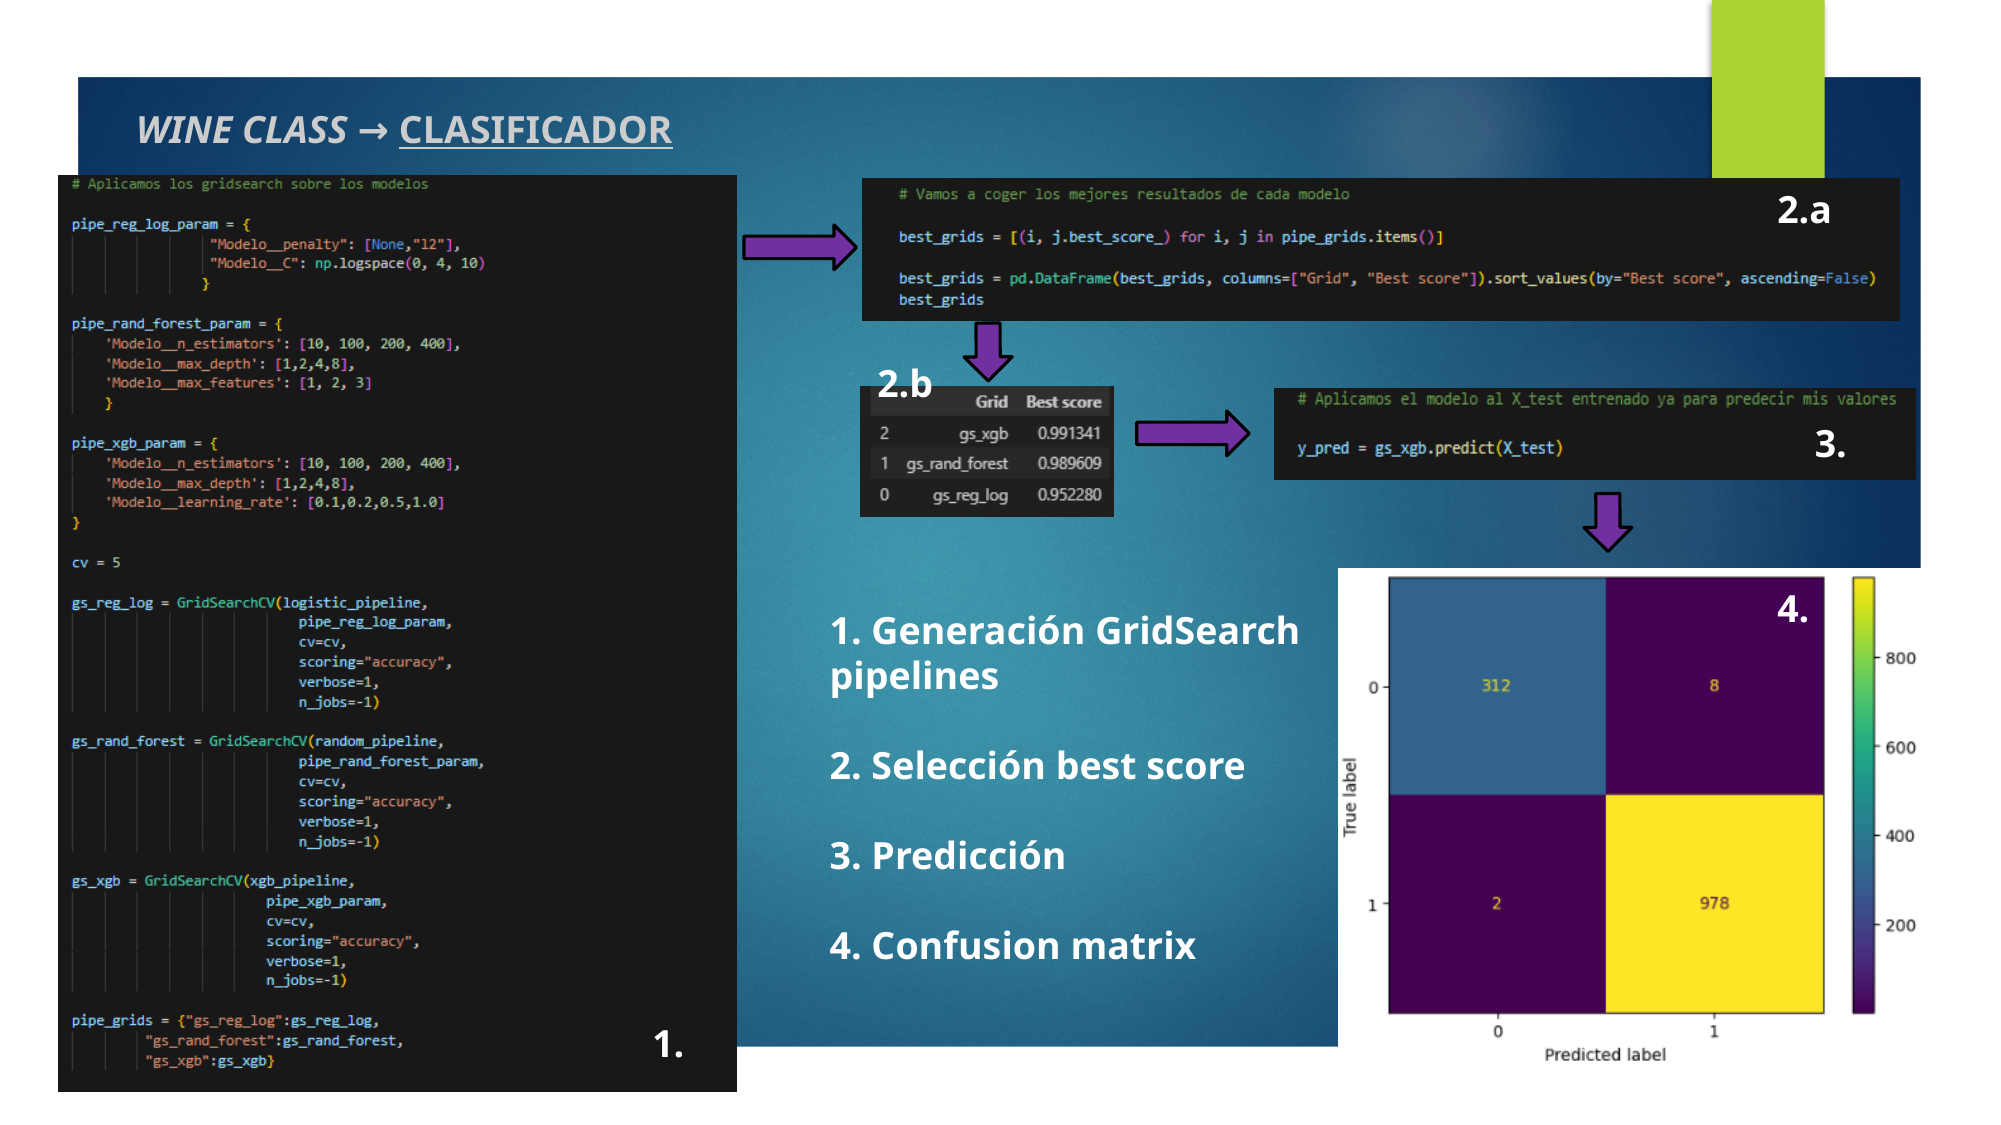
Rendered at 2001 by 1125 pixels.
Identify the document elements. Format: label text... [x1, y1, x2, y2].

text_box 3. [1800, 412, 1950, 473]
picture [58, 78, 1925, 1093]
text_box [1583, 493, 1633, 552]
text_box [976, 322, 1001, 352]
text_box 2.b [862, 352, 1013, 413]
text_box 1. [637, 1012, 713, 1073]
text_box [744, 224, 857, 270]
text_box 2.a [1762, 178, 1913, 239]
text_box [1136, 410, 1250, 456]
text_box WINE CLASS → CLASIFICADOR [121, 98, 975, 159]
text_box 4. [1762, 577, 1913, 638]
text_box 1. Generación GridSearch pipelines 2. Selección best score 3. Predicción 4. Confusion matrix [814, 599, 1350, 975]
